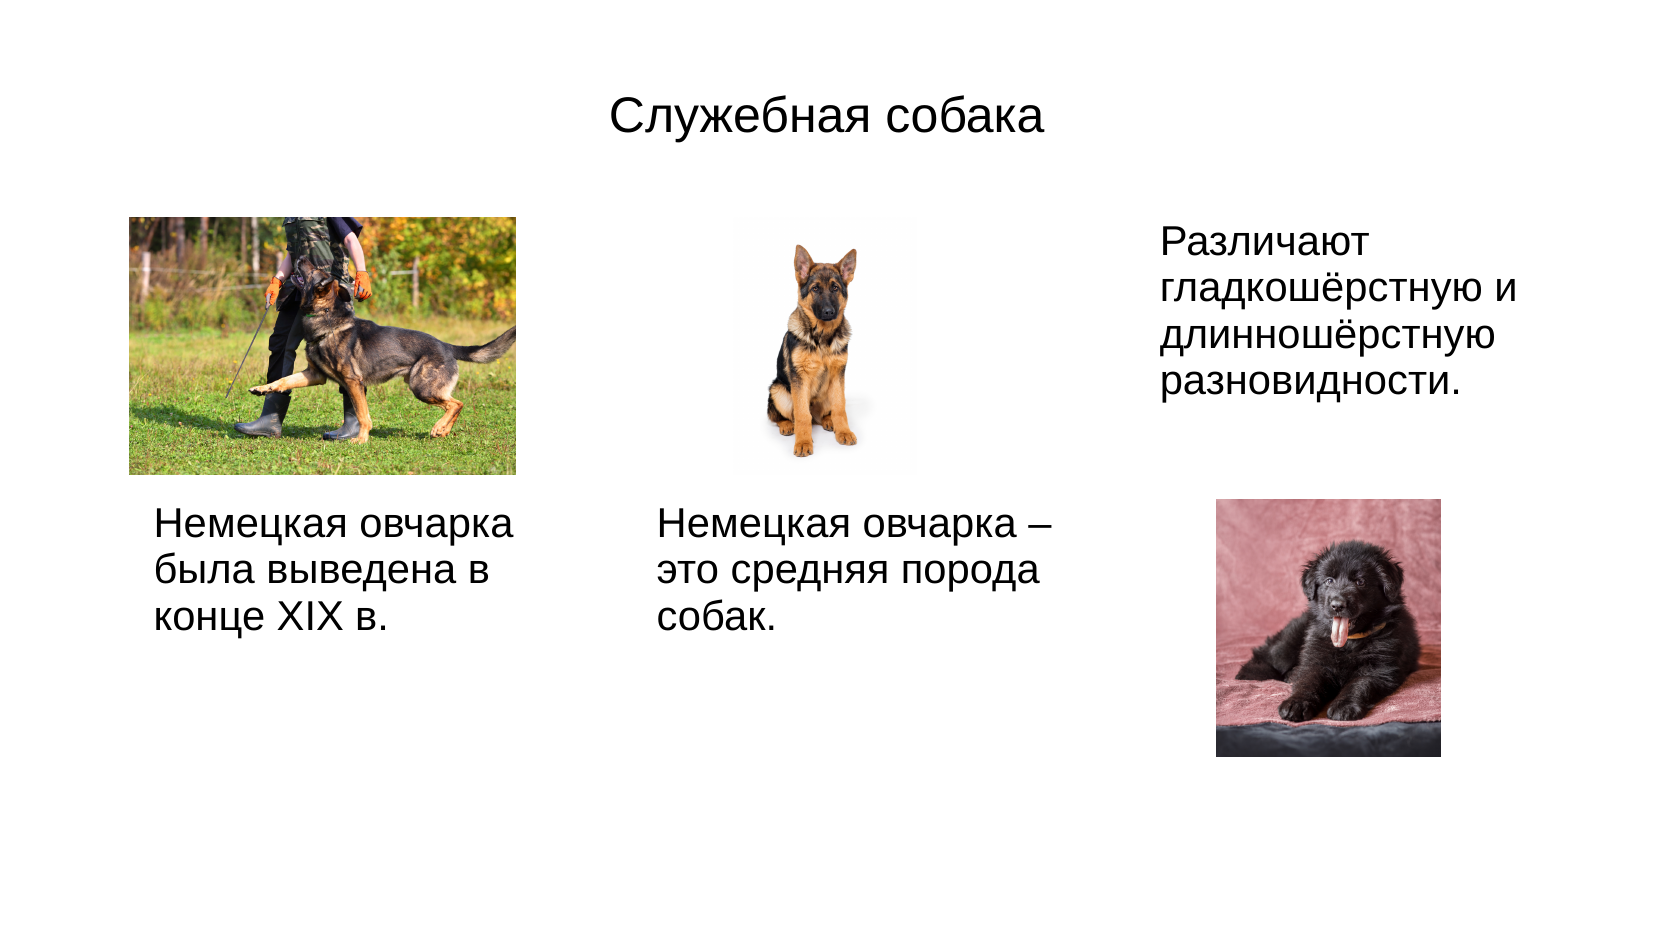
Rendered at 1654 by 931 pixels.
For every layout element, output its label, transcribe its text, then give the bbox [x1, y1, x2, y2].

list Различают гладкошёрстную и длинношёрстную разновидности. [1088, 217, 1569, 475]
list Немецкая овчарка была выведена в конце XIX в. [82, 499, 562, 757]
list Немецкая овчарка – это средняя порода собак. [585, 499, 1065, 757]
title Служебная собака [82, 37, 1571, 193]
picture [1216, 499, 1441, 757]
picture [129, 217, 516, 475]
picture [733, 217, 917, 475]
